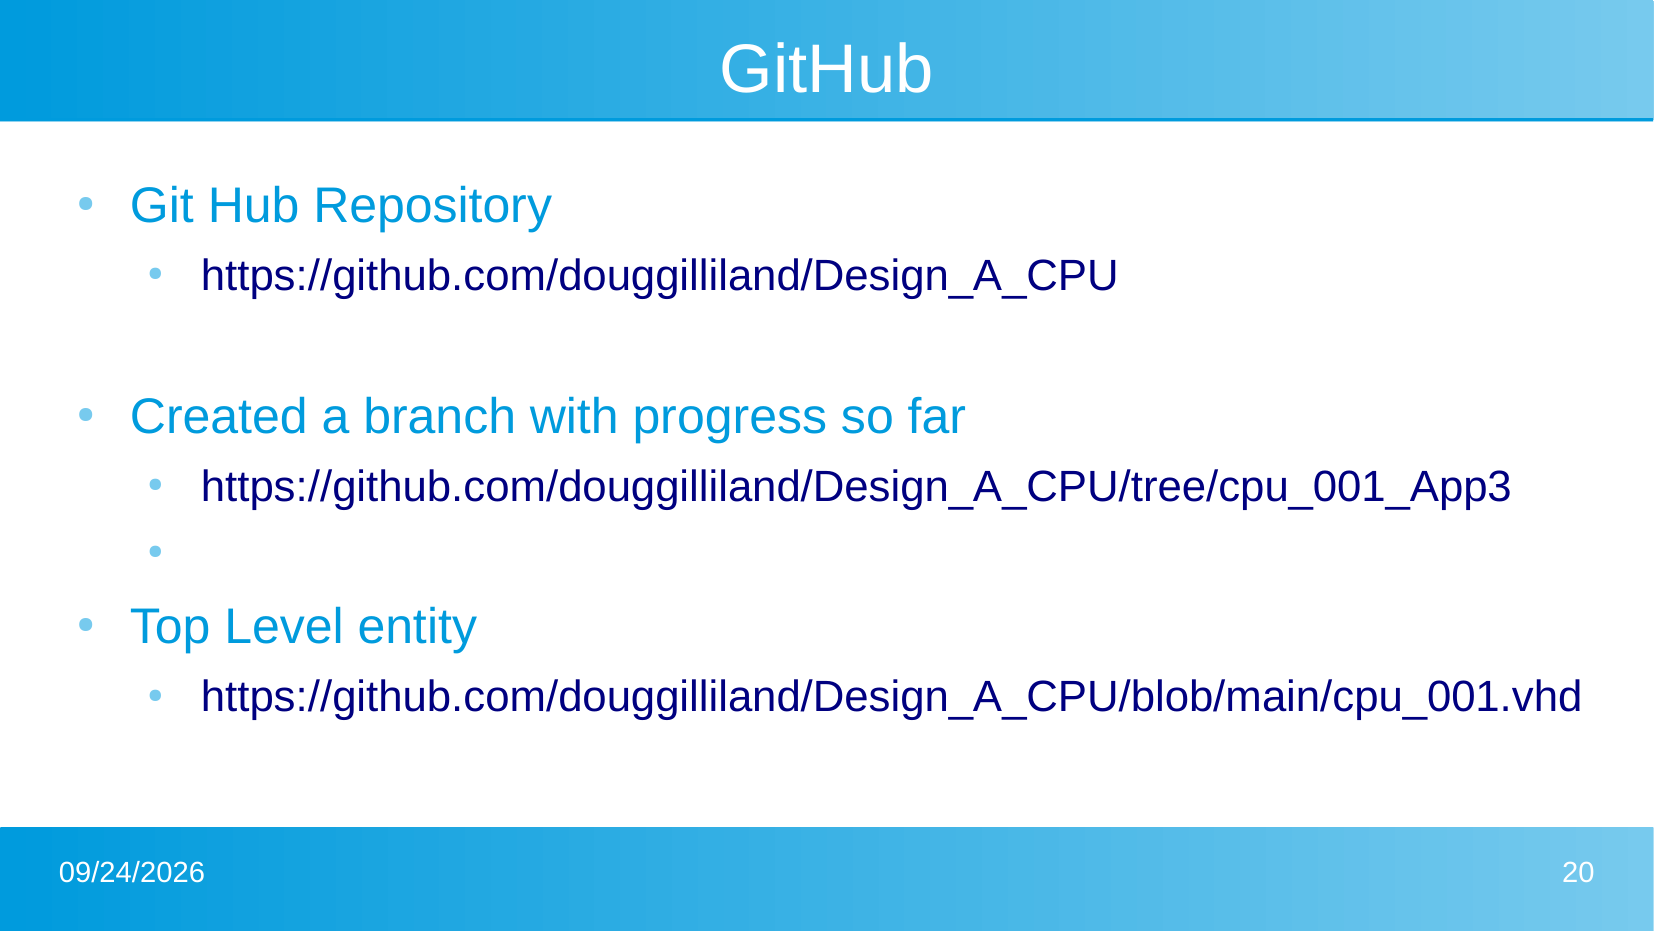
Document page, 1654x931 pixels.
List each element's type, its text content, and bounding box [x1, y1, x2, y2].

list Git Hub Repository https://github.com/douggilliland/Design_A_CPU Created a branch with progress so far https://github.com/douggilliland/Design_A_CPU/tree/cpu_001_App3 Top Level entity https://github.com/douggilliland/Design_A_CPU/blob/main/cpu_001.vhd [59, 177, 1595, 768]
title GitHub [59, 29, 1595, 108]
